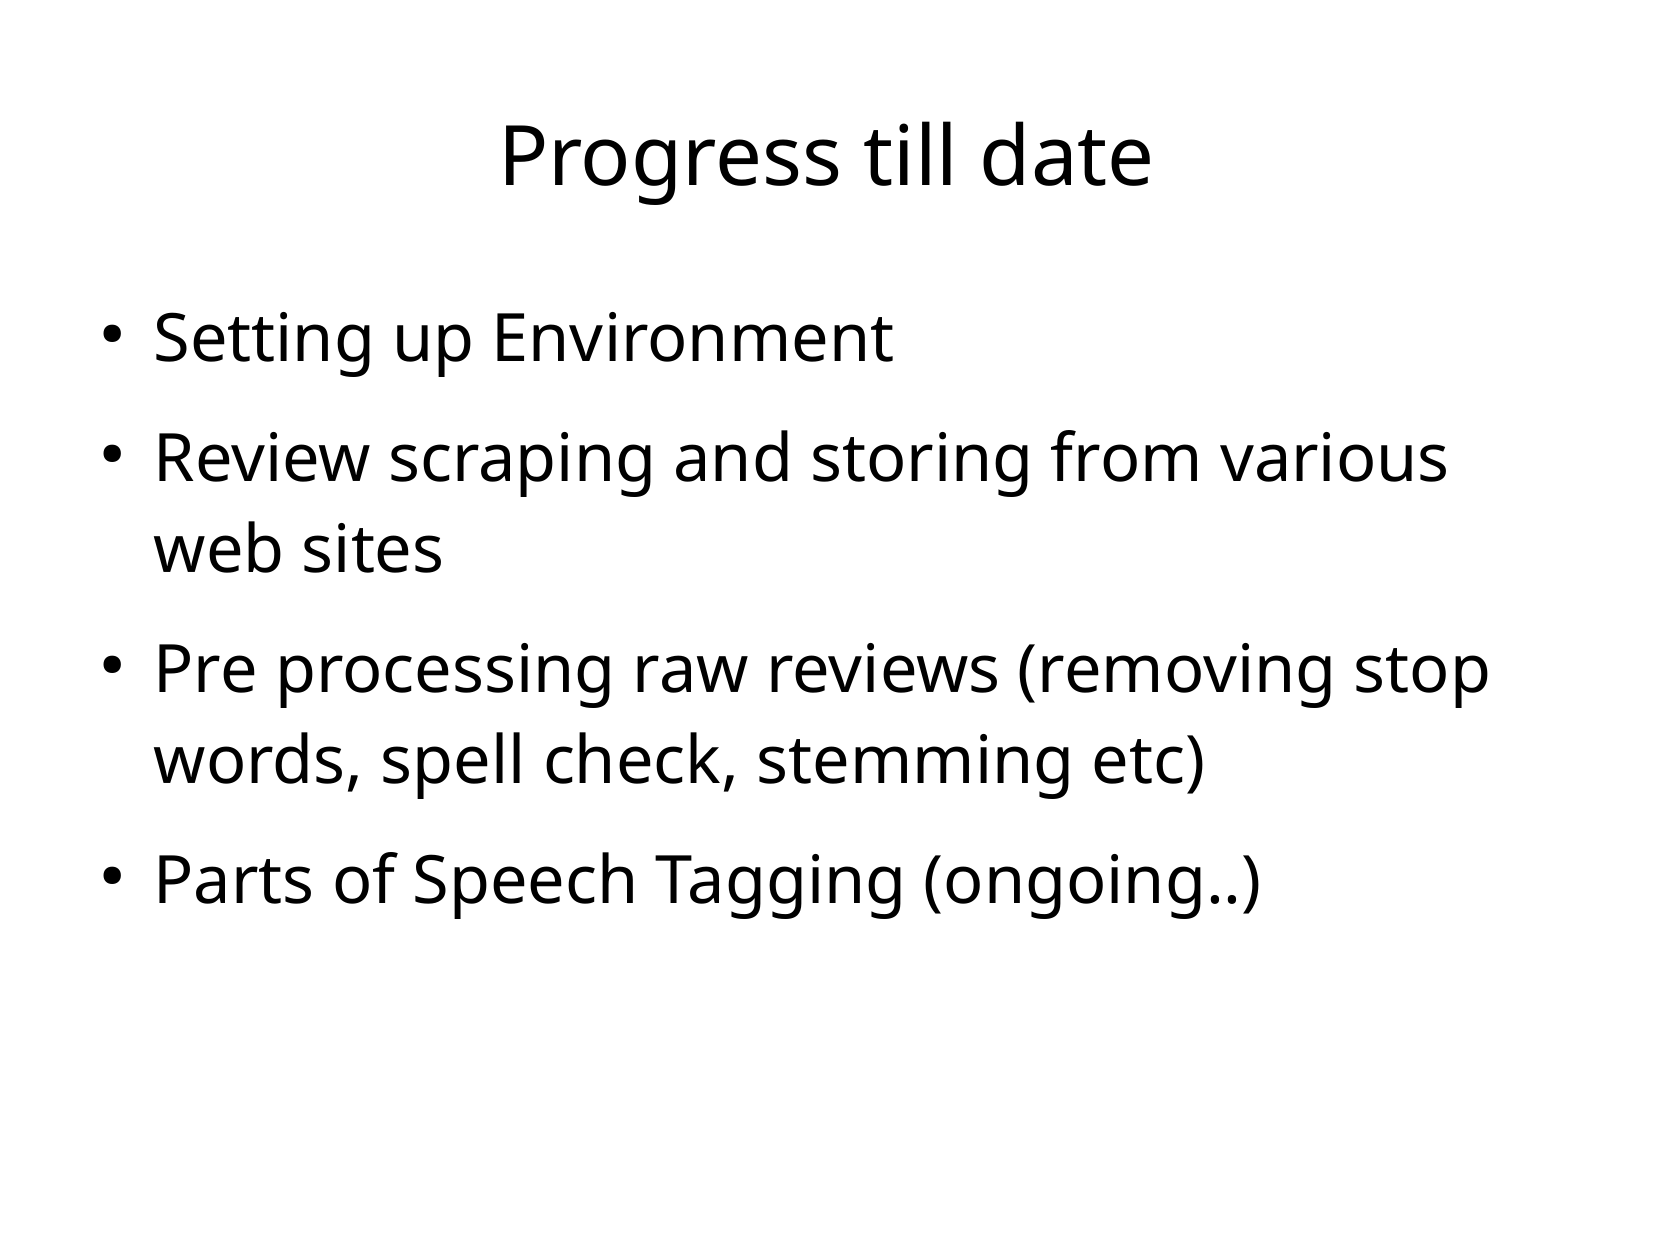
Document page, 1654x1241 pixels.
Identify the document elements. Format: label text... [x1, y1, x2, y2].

list Setting up Environment Review scraping and storing from various web sites Pre processing raw reviews (removing stop words, spell check, stemming etc) Parts of Speech Tagging (ongoing..) [82, 290, 1571, 1010]
title Progress till date [82, 49, 1571, 257]
